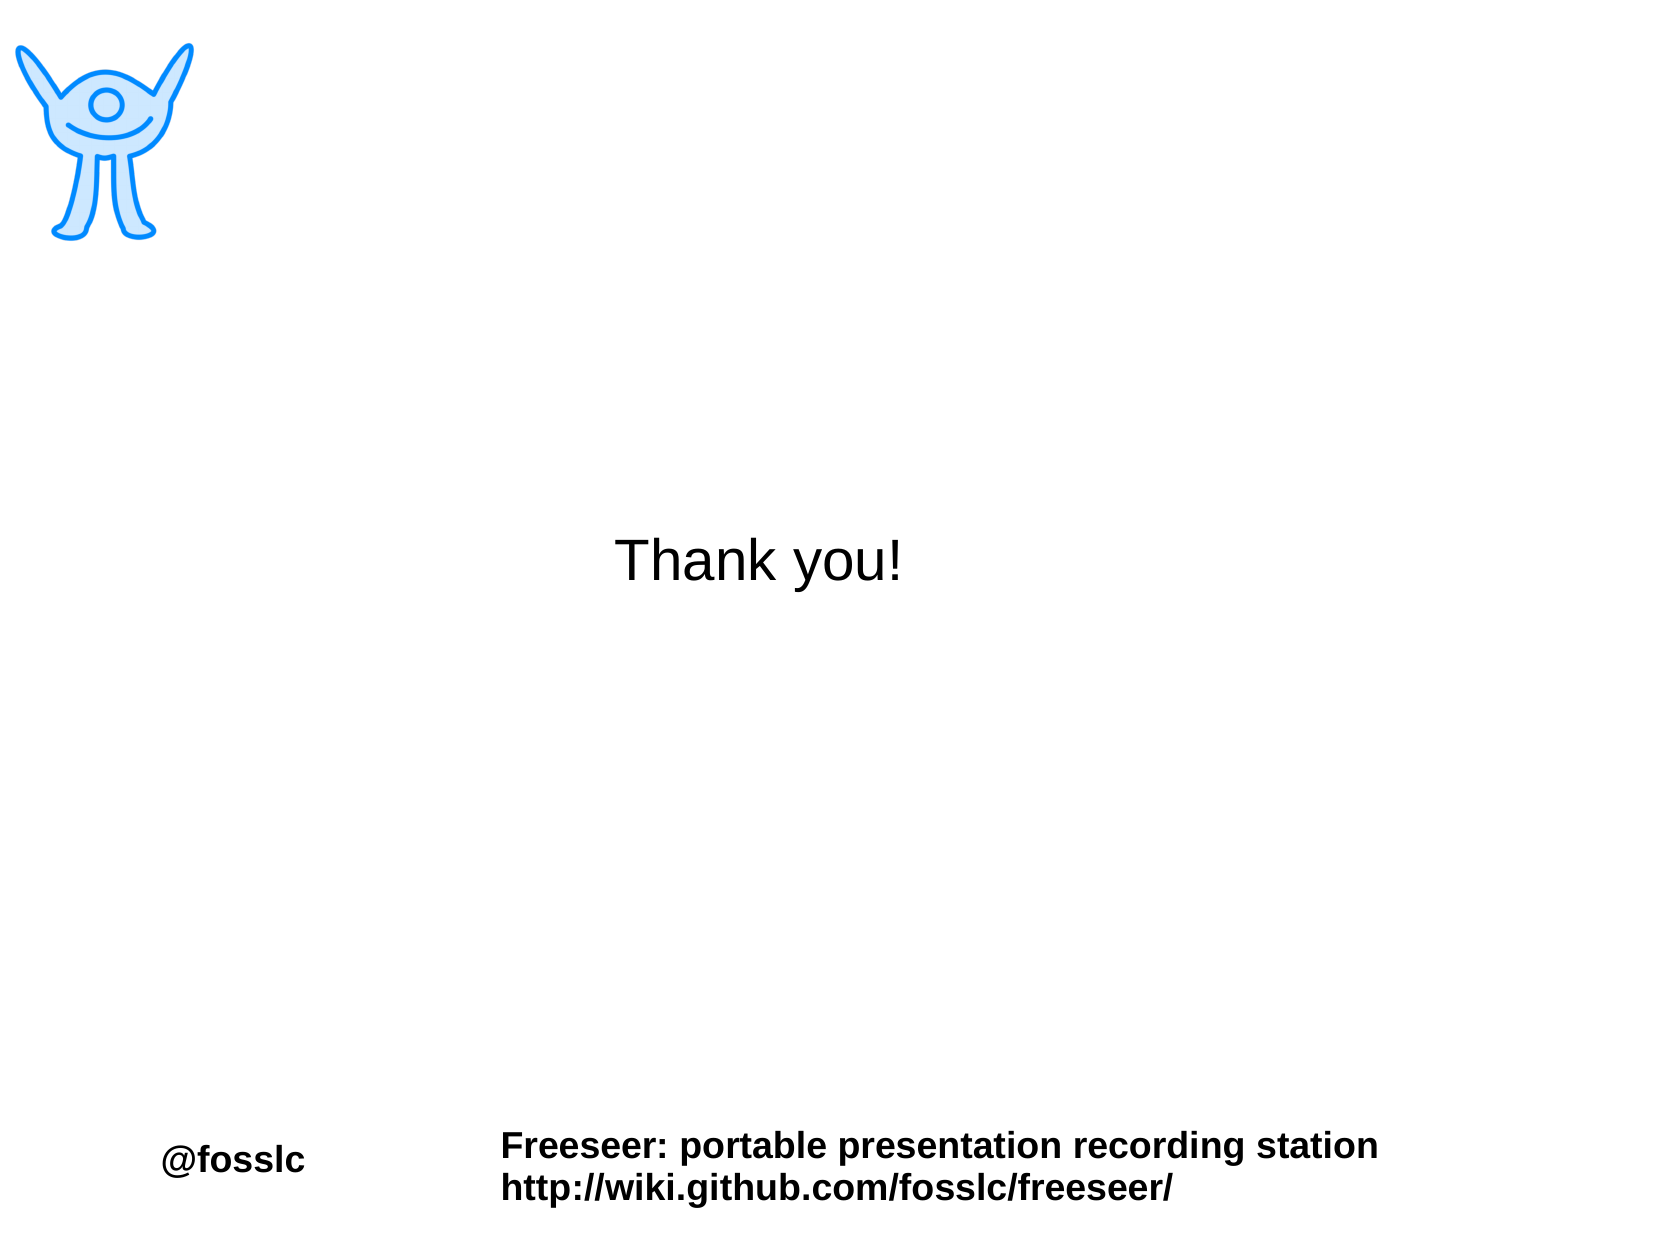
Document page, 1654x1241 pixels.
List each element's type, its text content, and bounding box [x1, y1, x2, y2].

picture [8, 25, 198, 293]
text_box Thank you! [600, 520, 976, 601]
